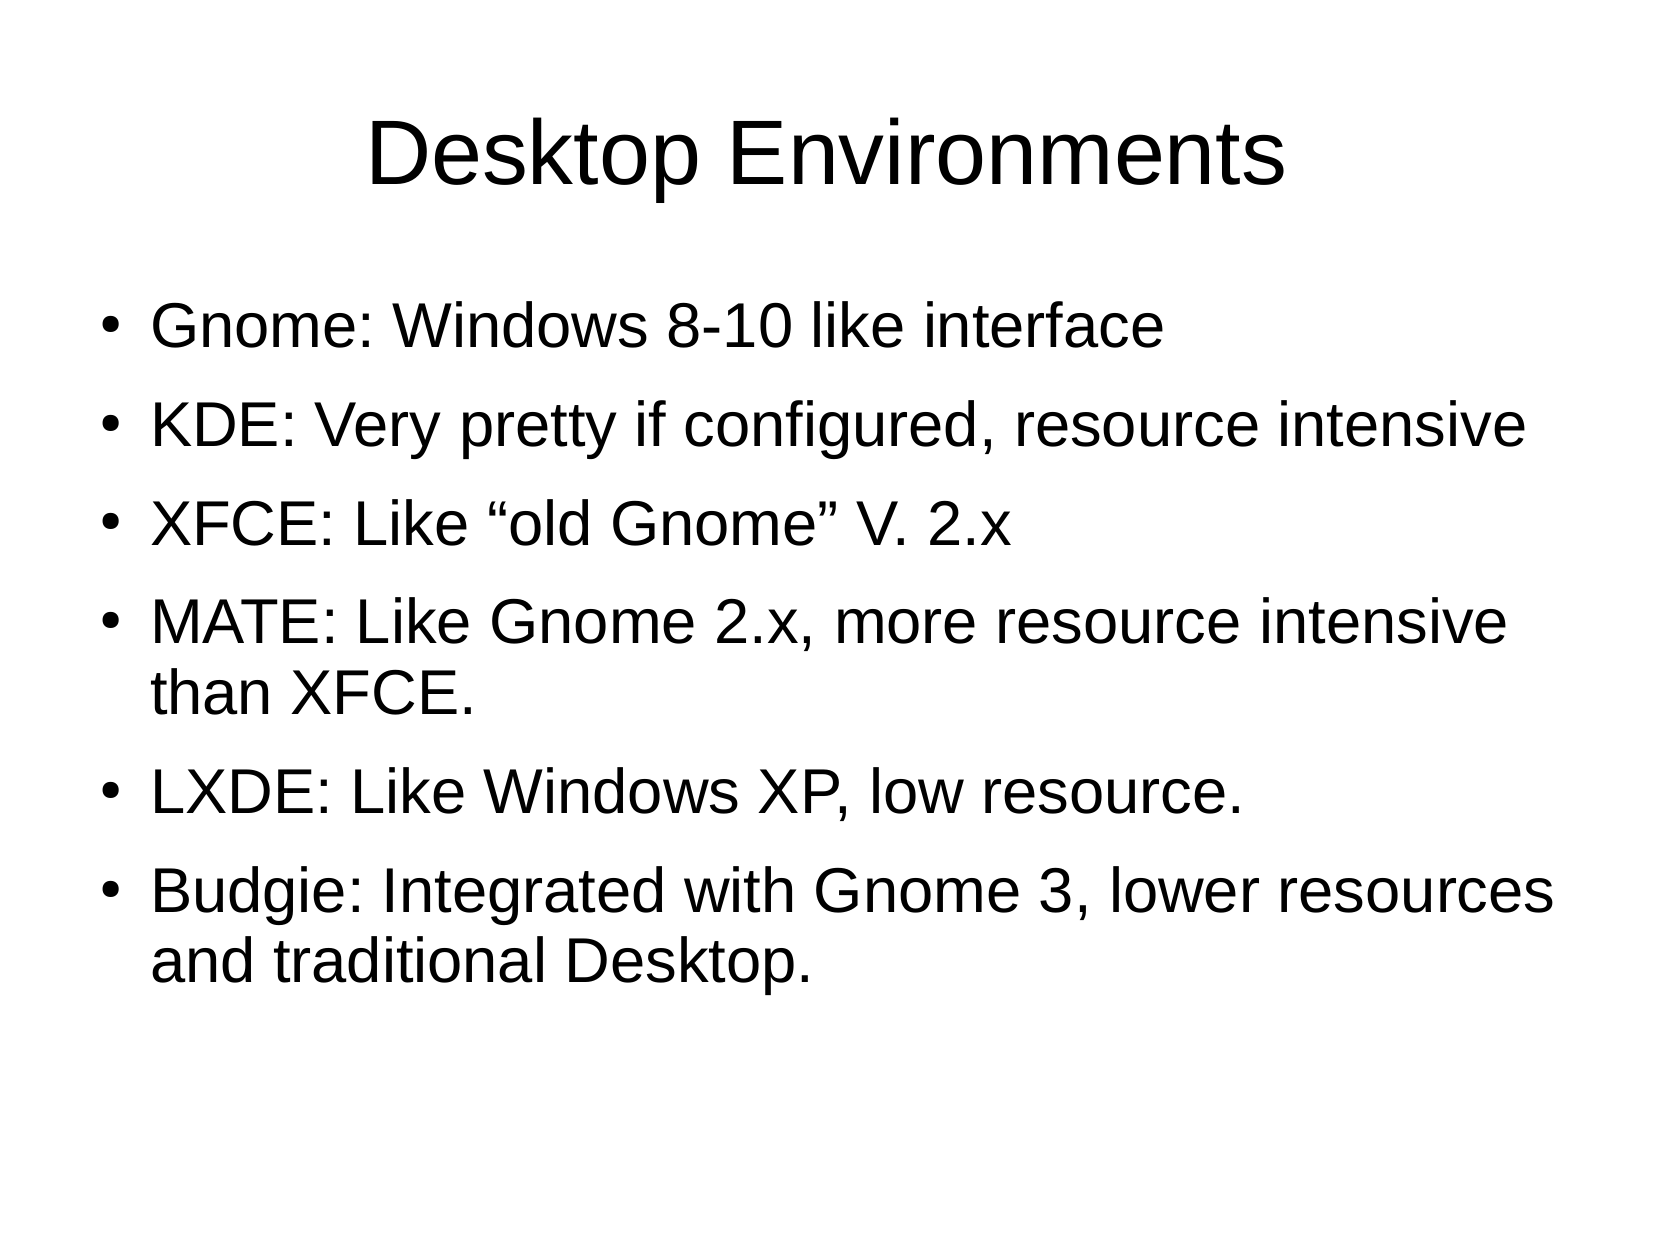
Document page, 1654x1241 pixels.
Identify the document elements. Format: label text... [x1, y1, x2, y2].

list Gnome: Windows 8-10 like interface KDE: Very pretty if configured, resource intensive XFCE: Like “old Gnome” V. 2.x MATE: Like Gnome 2.x, more resource intensive than XFCE. LXDE: Like Windows XP, low resource. Budgie: Integrated with Gnome 3, lower resources and traditional Desktop. [82, 290, 1571, 1010]
title Desktop Environments [82, 49, 1571, 257]
